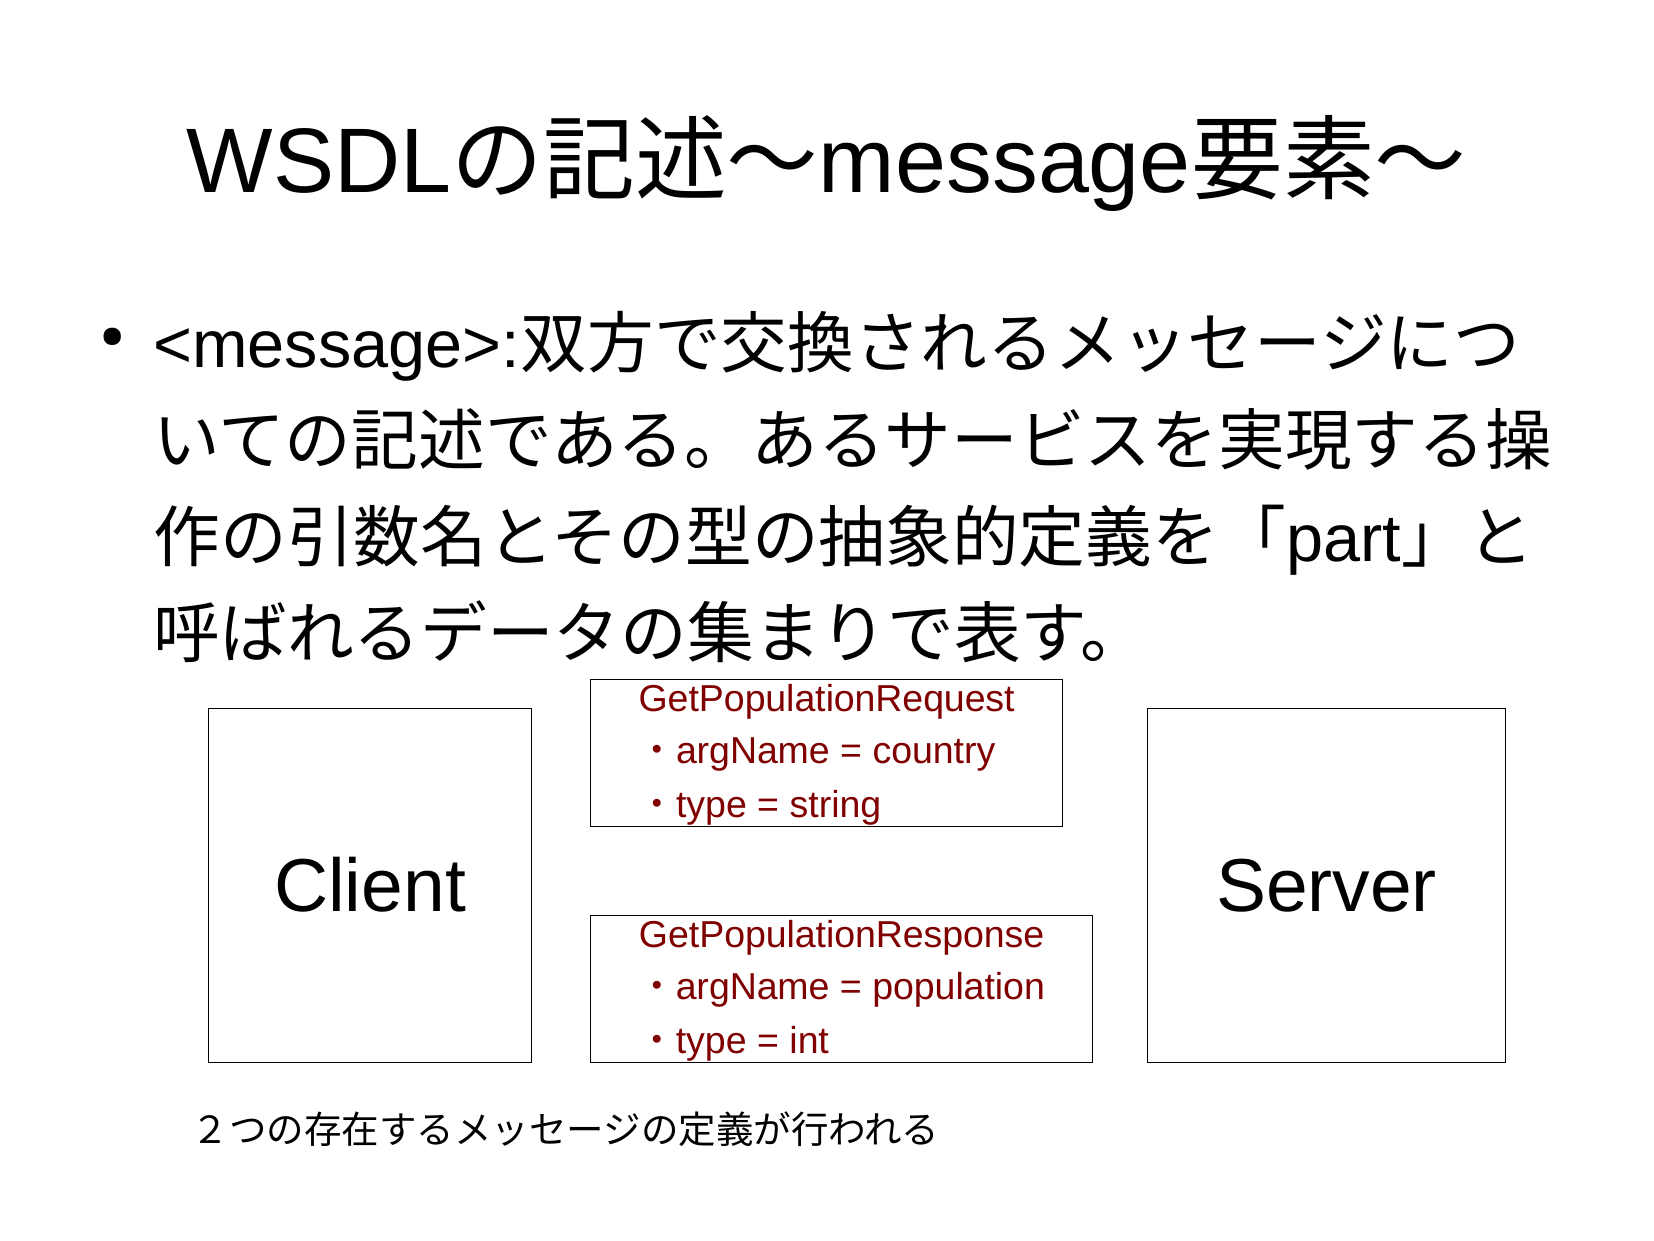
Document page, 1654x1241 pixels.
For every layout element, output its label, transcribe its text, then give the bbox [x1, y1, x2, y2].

text_box Server [1147, 708, 1506, 1063]
text_box Client [208, 708, 532, 1063]
text_box GetPopulationRequest ・argName = country ・type = string [590, 679, 1063, 827]
list <message>:双方で交換されるメッセージについての記述である。あるサービスを実現する操作の引数名とその型の抽象的定義を「part」と呼ばれるデータの集まりで表す。 [82, 290, 1571, 1109]
text_box ２つの存在するメッセージの定義が行われる [177, 1092, 1241, 1156]
title WSDLの記述～message要素～ [82, 49, 1571, 257]
text_box GetPopulationResponse ・argName = population ・type = int [590, 915, 1093, 1063]
